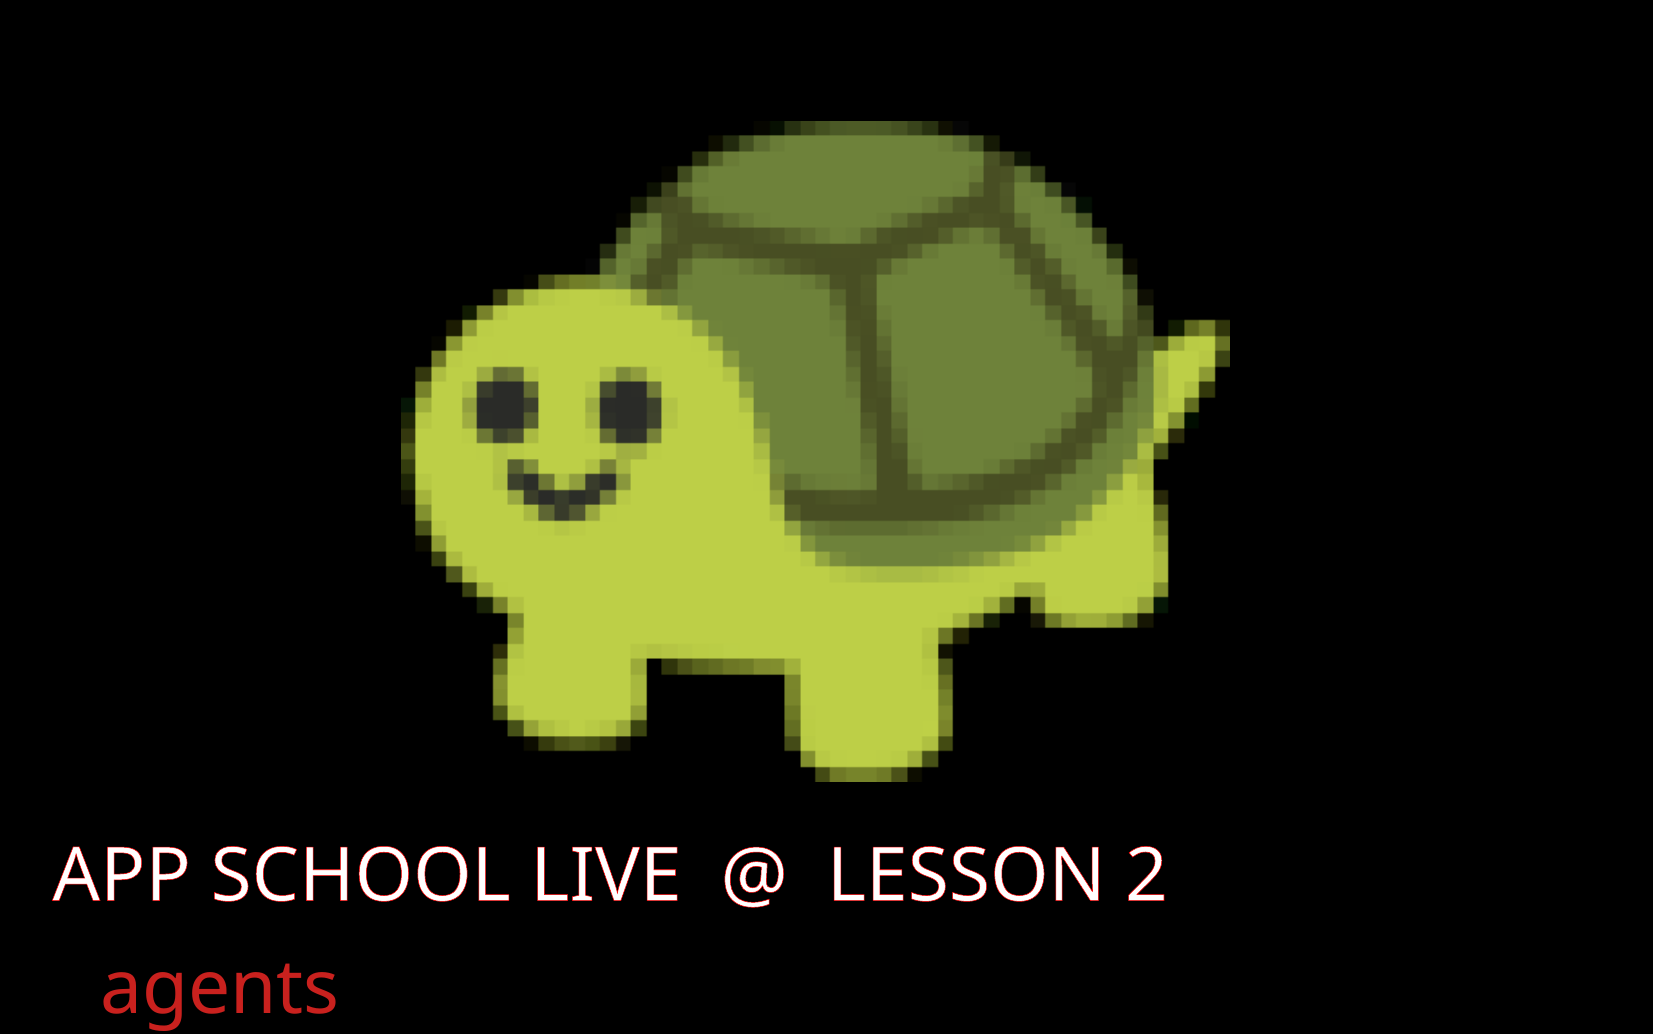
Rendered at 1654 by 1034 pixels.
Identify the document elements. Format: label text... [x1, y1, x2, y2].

text_box APP SCHOOL LIVE @ LESSON 2 [37, 812, 1613, 903]
picture [401, 121, 1230, 782]
text_box Aagents [37, 926, 1555, 1017]
